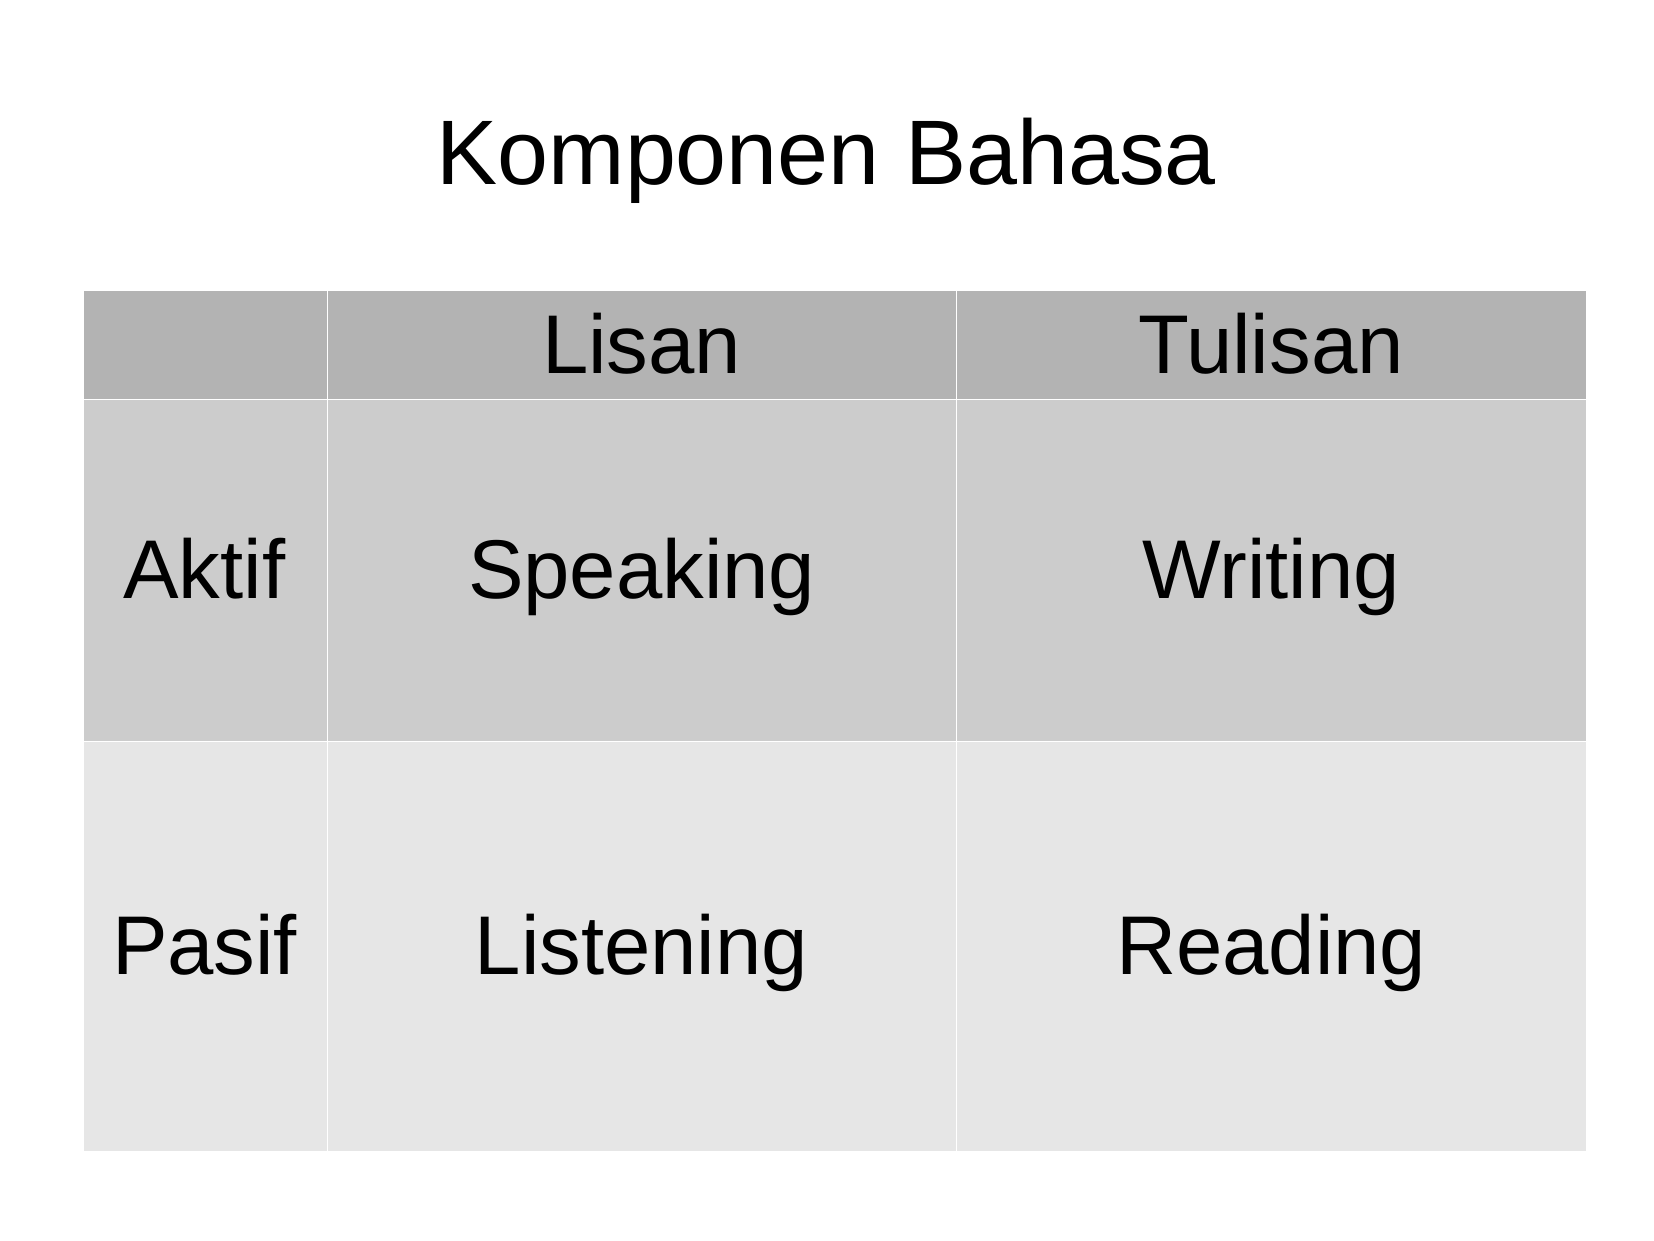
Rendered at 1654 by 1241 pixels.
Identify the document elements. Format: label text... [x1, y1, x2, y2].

table_header Lisan [328, 291, 956, 399]
table_cell Speaking [328, 400, 956, 741]
table_cell Listening [328, 742, 956, 1151]
table_cell Writing [957, 400, 1586, 741]
table_cell Aktif [84, 400, 327, 741]
table_cell Reading [957, 742, 1586, 1151]
table_header [84, 291, 327, 399]
table_header Tulisan [957, 291, 1586, 399]
title Komponen Bahasa [82, 49, 1571, 257]
table_cell Pasif [84, 742, 327, 1151]
